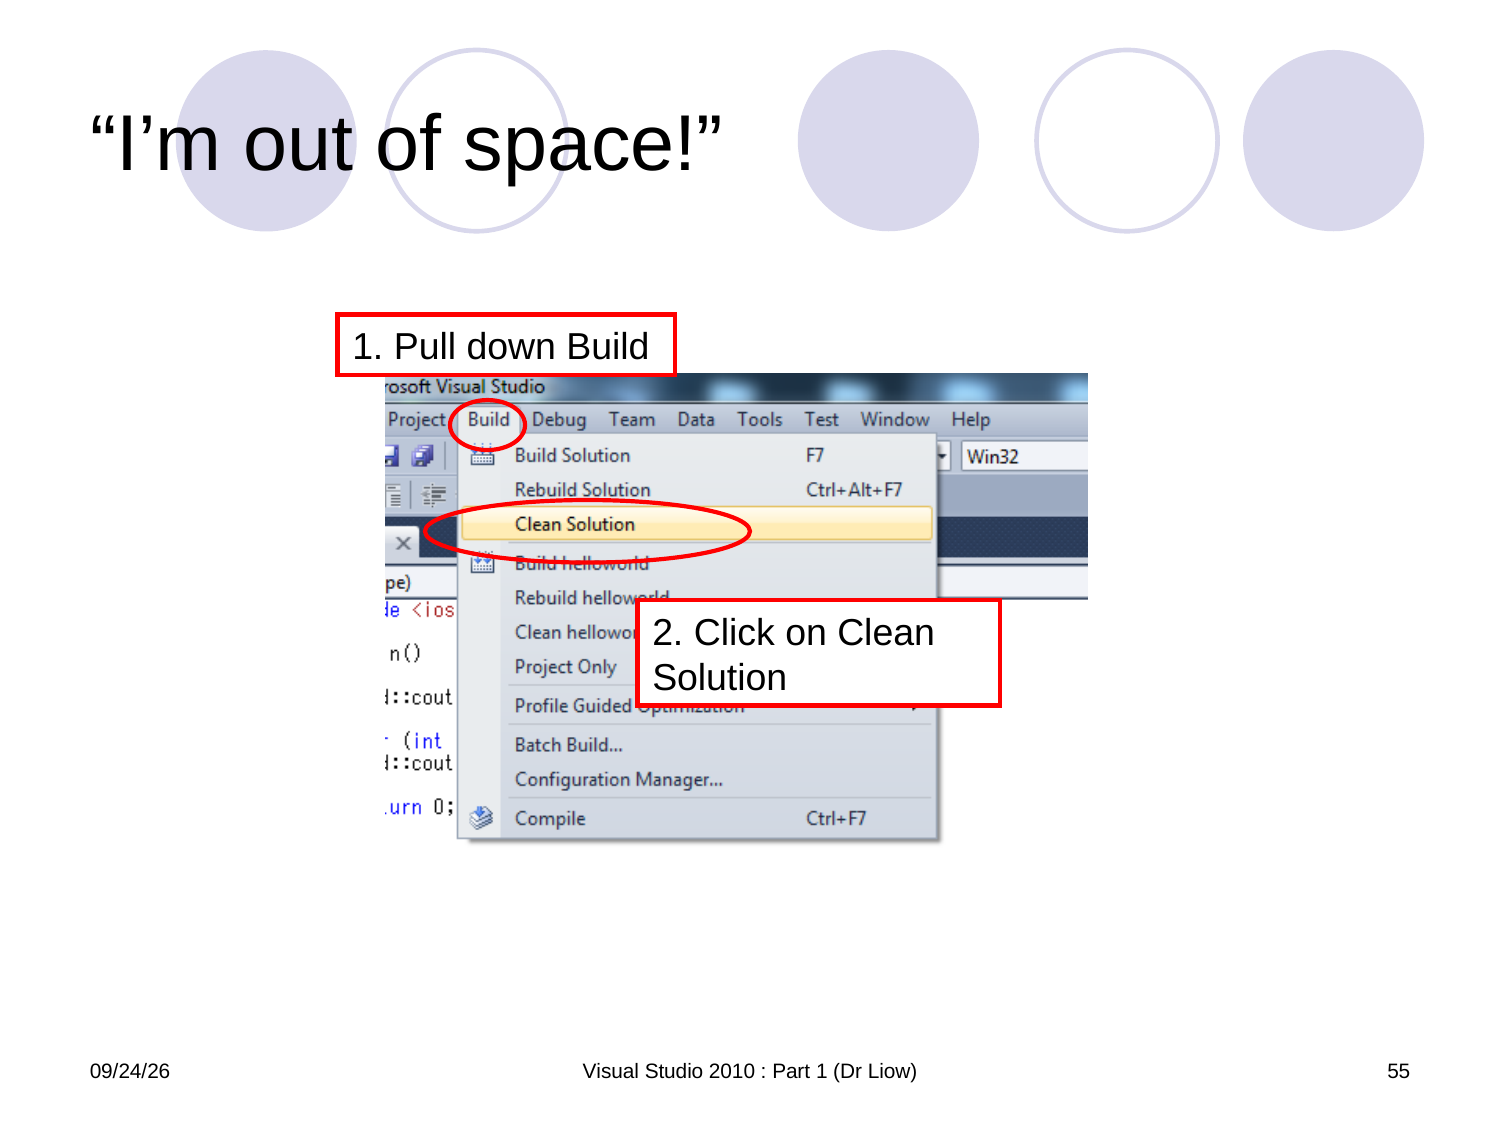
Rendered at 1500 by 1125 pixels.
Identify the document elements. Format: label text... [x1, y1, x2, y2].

text_box Visual Studio 2010 : Part 1 (Dr Liow) [512, 1049, 988, 1101]
text_box 08/22/12 [74, 1049, 426, 1101]
text_box 1. Pull down Build [337, 314, 675, 376]
picture [385, 373, 1088, 938]
title “I’m out of space!” [75, 45, 1426, 233]
text_box 2. Click on Clean Solution [637, 599, 1001, 706]
text_box <number> [1074, 1049, 1426, 1101]
